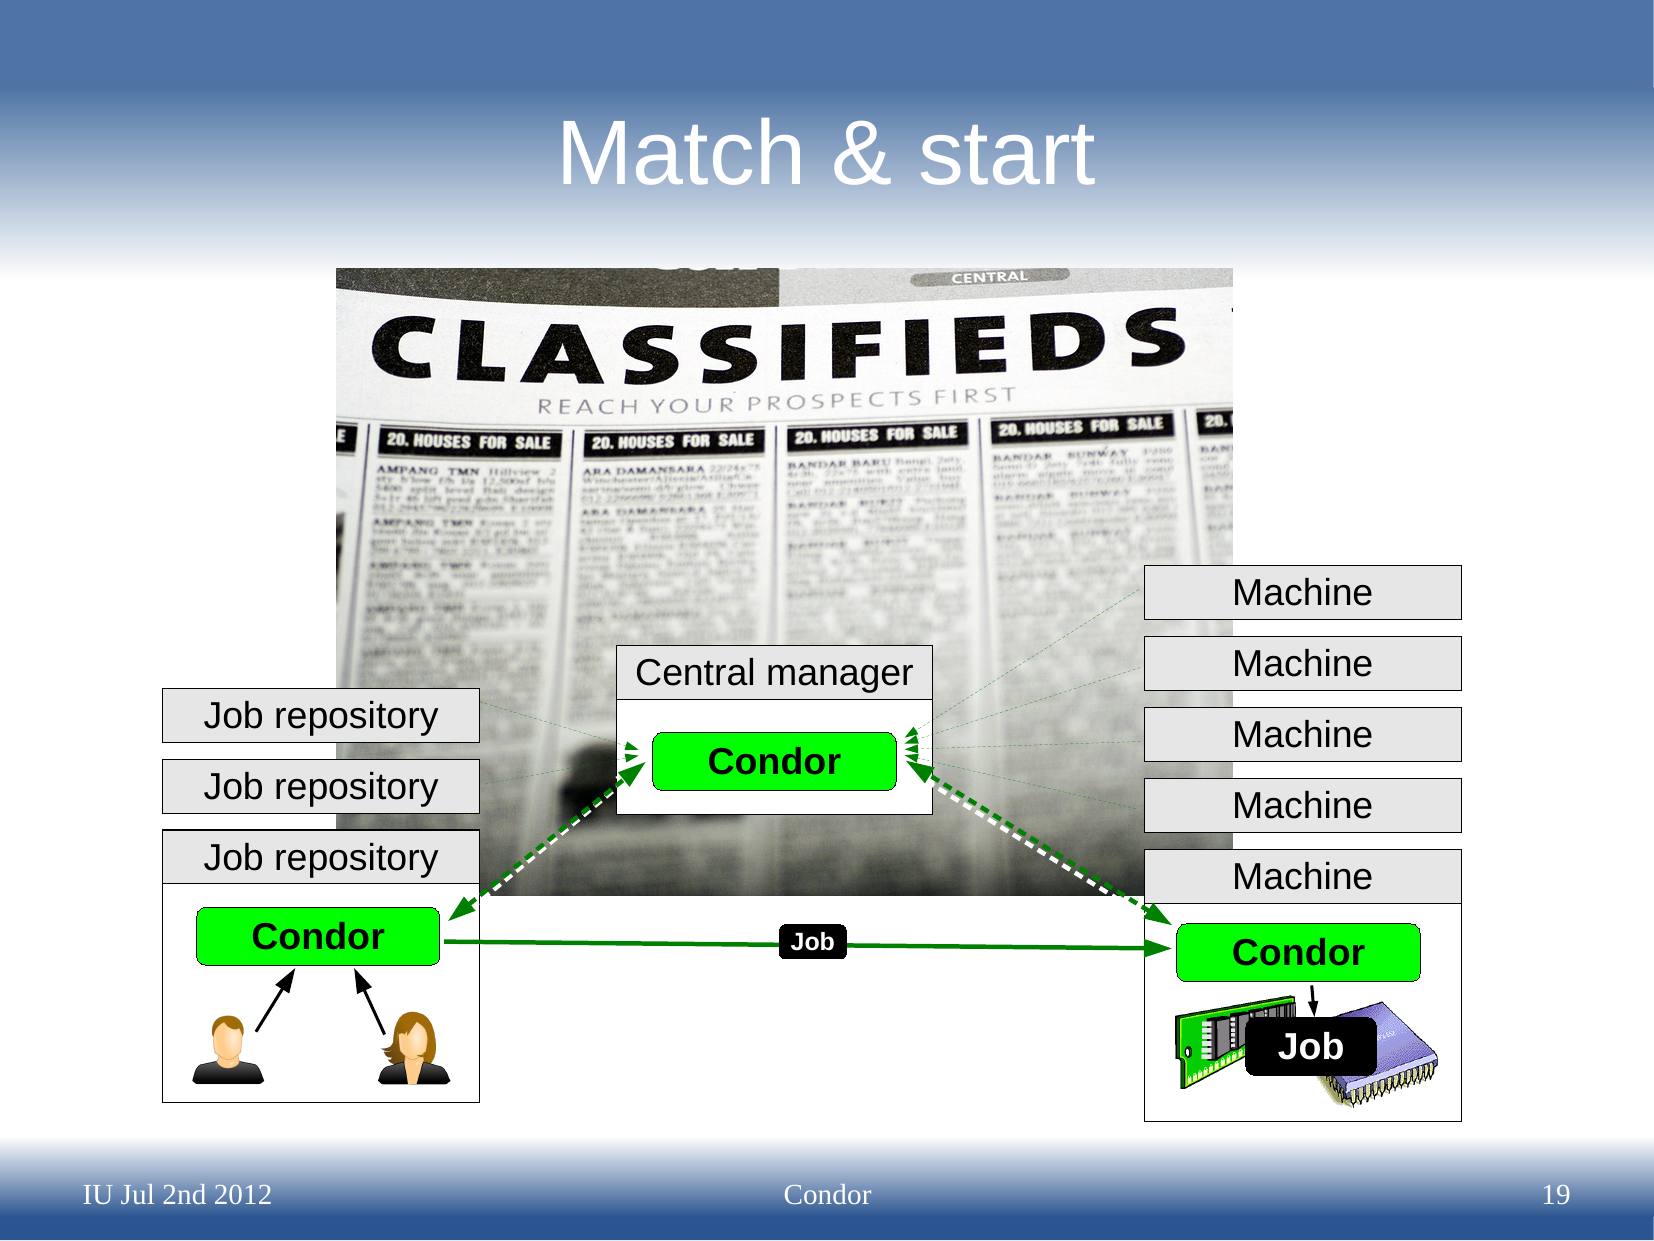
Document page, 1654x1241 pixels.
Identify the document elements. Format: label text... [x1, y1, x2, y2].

text_box Job repository [162, 688, 480, 743]
picture [376, 1010, 452, 1086]
text_box Machine [1144, 849, 1462, 904]
text_box Job [779, 924, 847, 959]
text_box Machine [1144, 636, 1462, 691]
text_box Job repository [162, 759, 480, 814]
text_box Job repository [162, 830, 480, 884]
picture [190, 1010, 266, 1086]
text_box Condor [196, 907, 440, 966]
text_box Condor [1176, 923, 1421, 982]
text_box Condor [652, 732, 897, 791]
title Match & start [82, 49, 1571, 257]
text_box Machine [1144, 778, 1462, 833]
text_box Central manager [616, 645, 933, 700]
picture [1175, 995, 1441, 1112]
text_box Machine [1144, 707, 1462, 762]
text_box Job [1245, 1017, 1377, 1076]
text_box Machine [1144, 565, 1462, 620]
text_box [162, 268, 1233, 1103]
